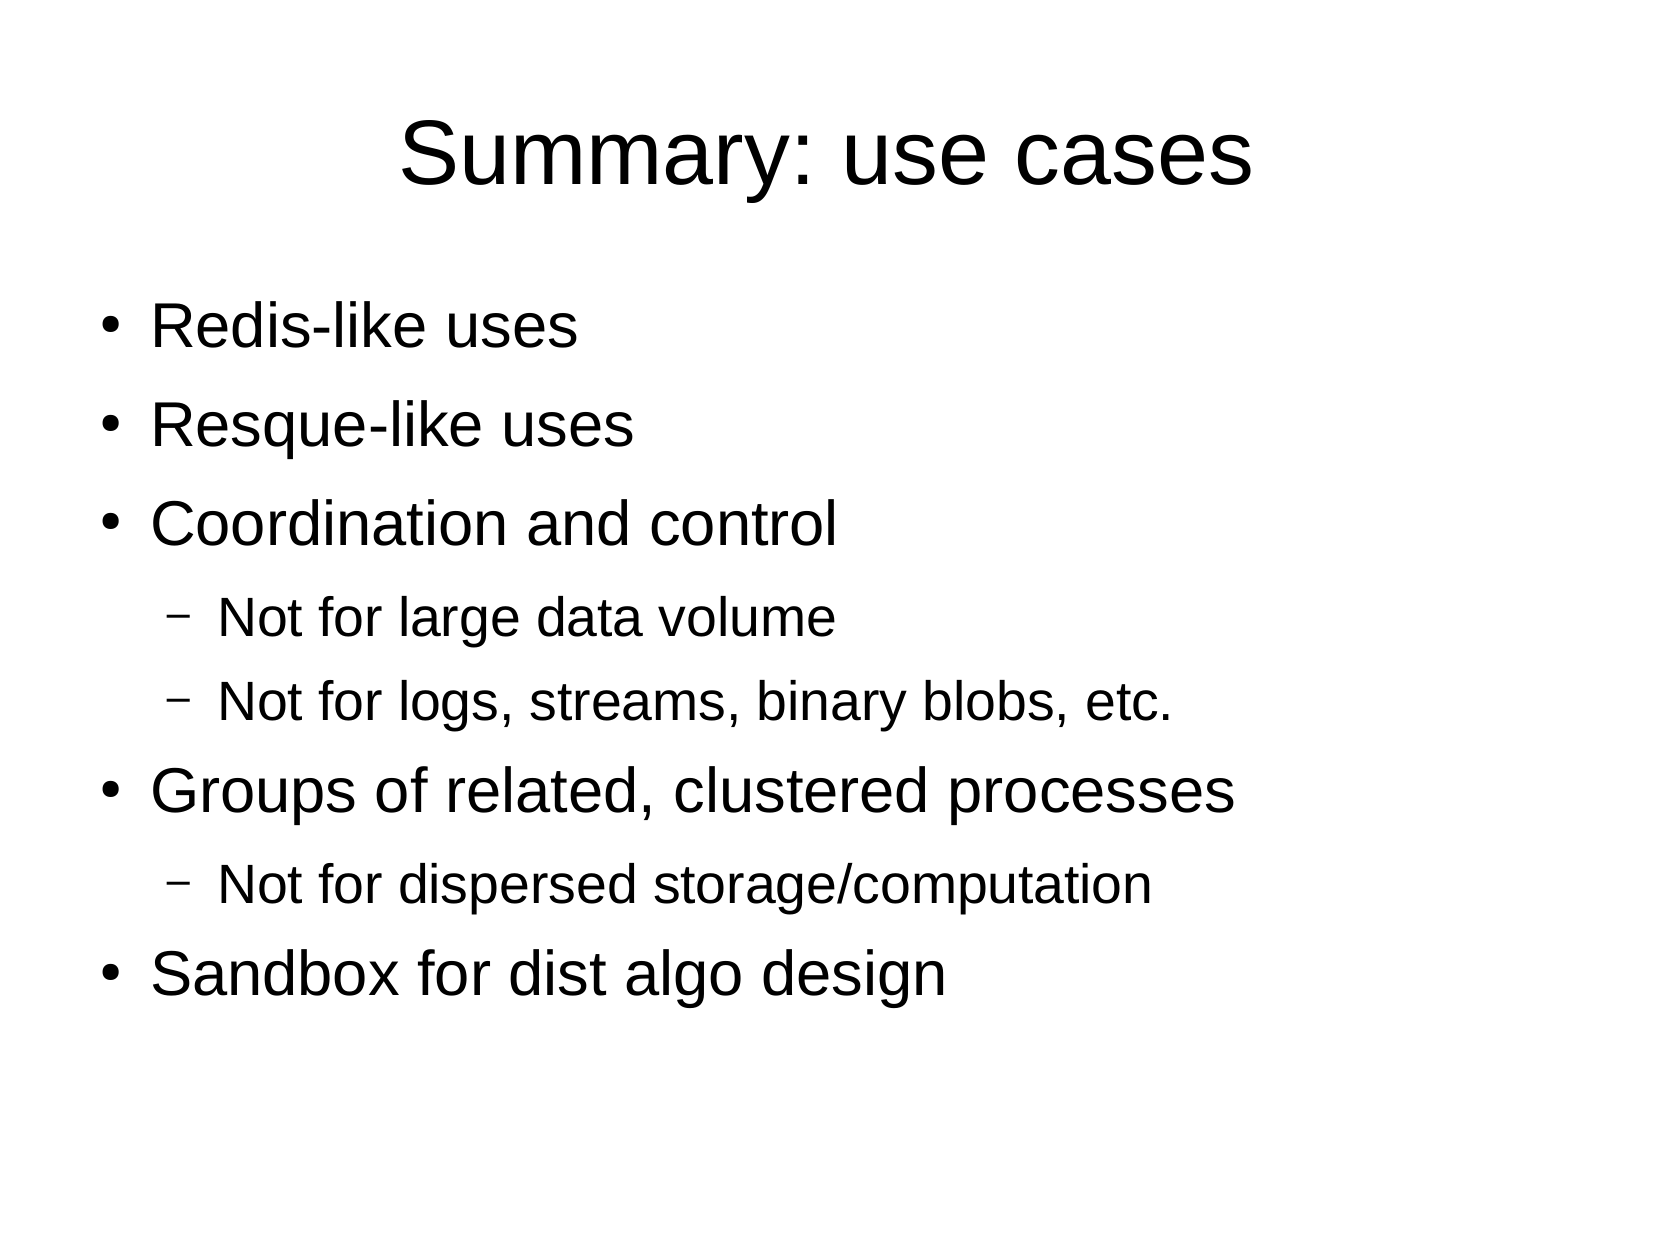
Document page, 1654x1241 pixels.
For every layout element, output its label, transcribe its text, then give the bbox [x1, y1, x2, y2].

list Redis-like uses Resque-like uses Coordination and control Not for large data volume Not for logs, streams, binary blobs, etc. Groups of related, clustered processes Not for dispersed storage/computation Sandbox for dist algo design [82, 290, 1538, 1010]
title Summary: use cases [82, 49, 1571, 257]
